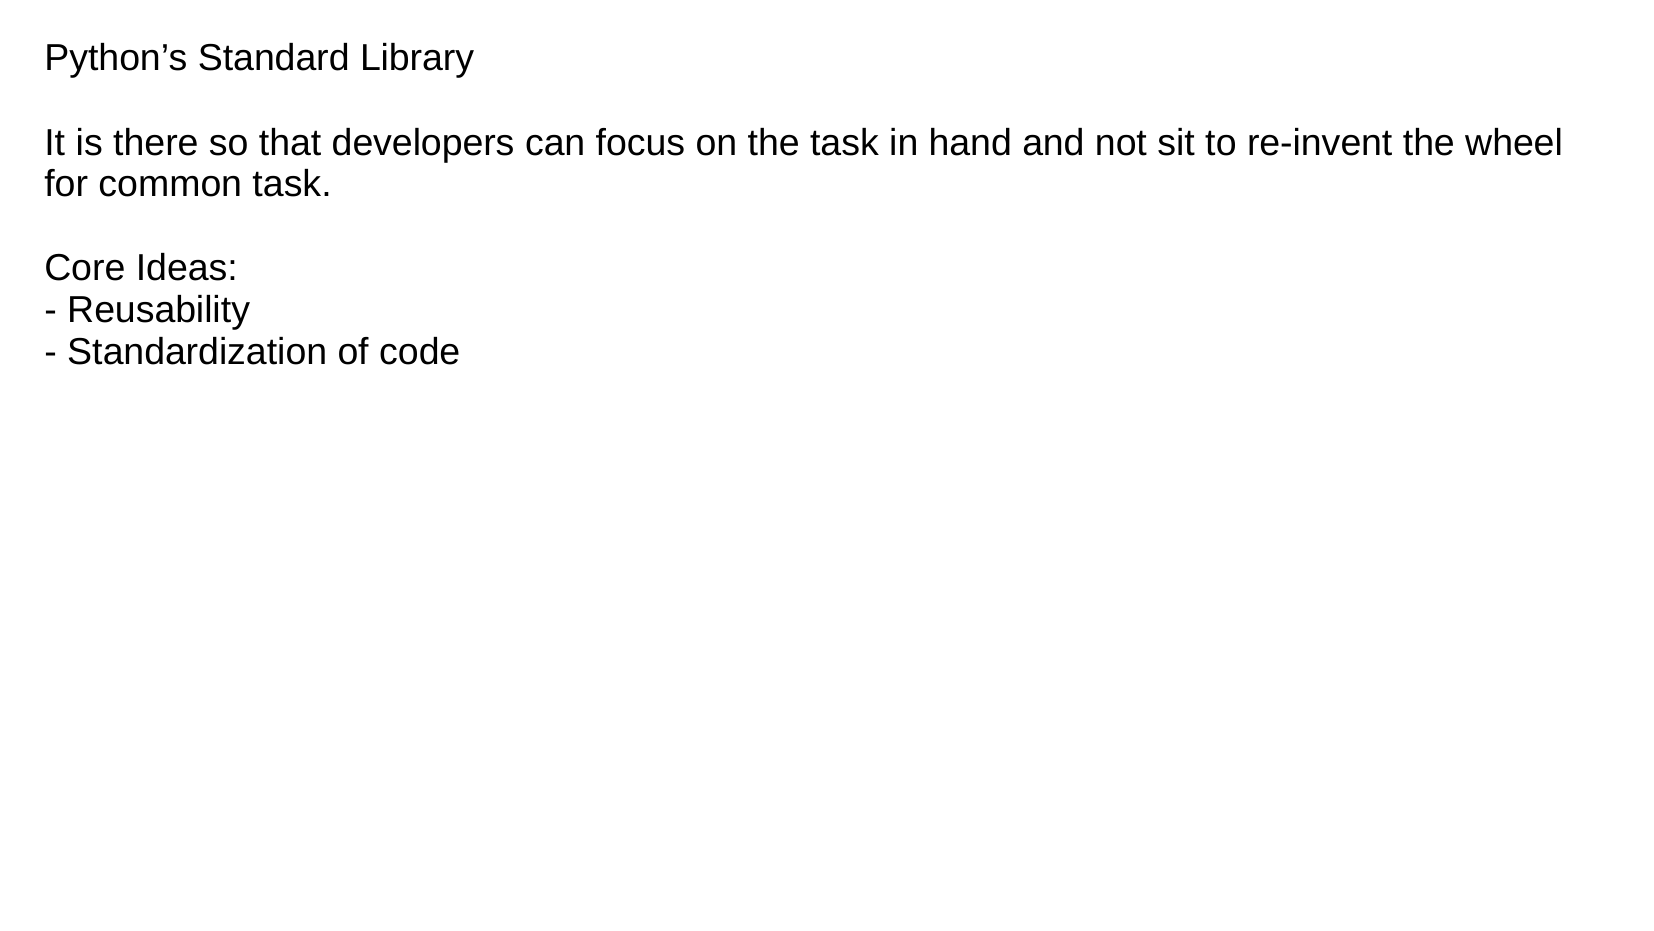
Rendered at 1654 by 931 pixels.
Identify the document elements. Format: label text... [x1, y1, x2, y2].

text_box Python’s Standard Library It is there so that developers can focus on the task in hand and not sit to re-invent the wheel for common task. Core Ideas: - Reusability - Standardization of code [29, 29, 1625, 381]
